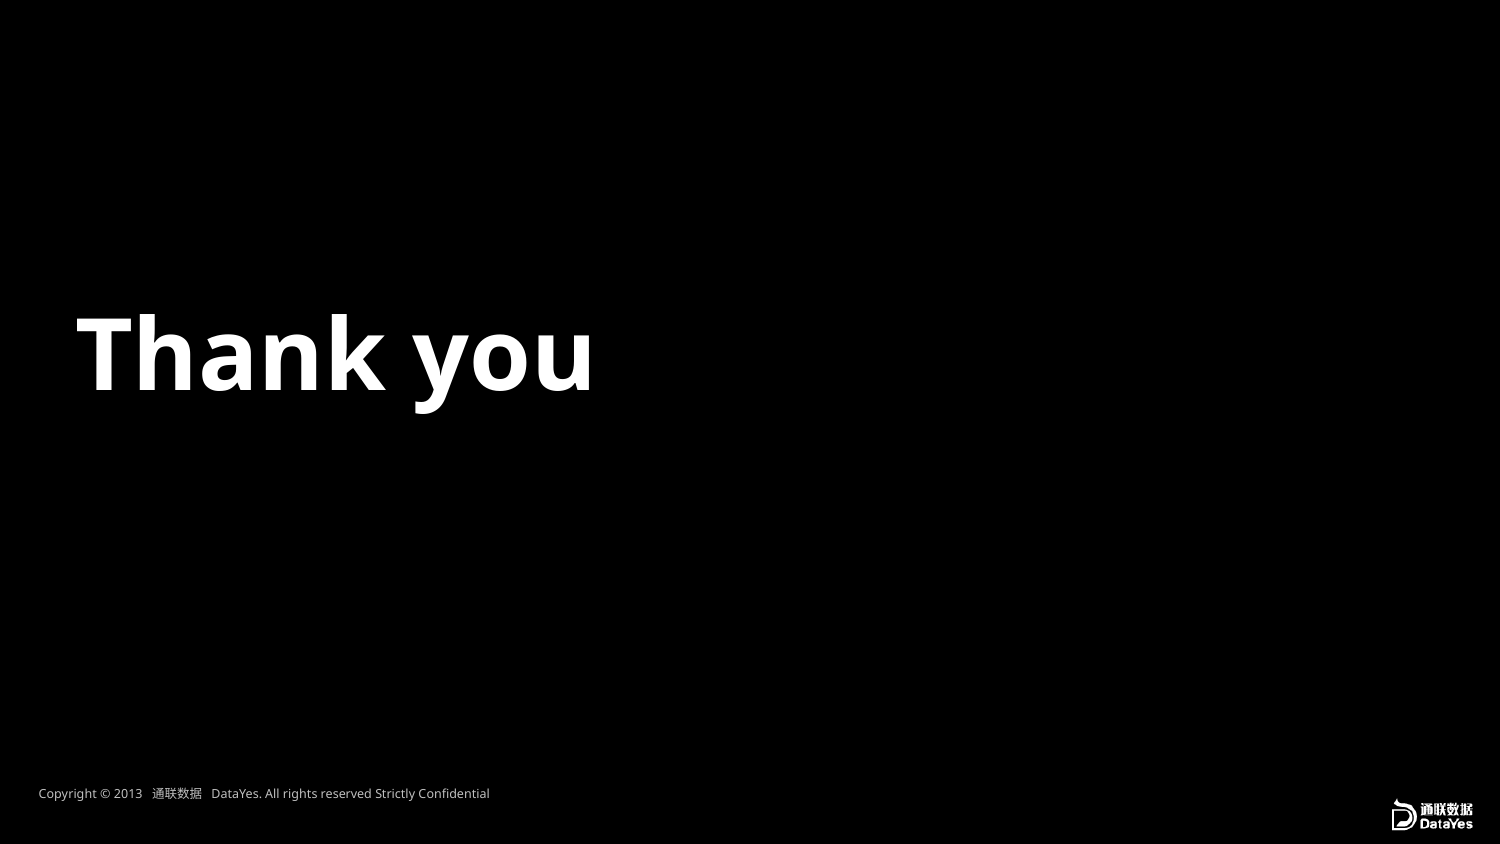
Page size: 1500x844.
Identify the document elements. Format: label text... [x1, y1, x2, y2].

text_box Thank you [74, 290, 1500, 411]
picture [1384, 788, 1481, 838]
